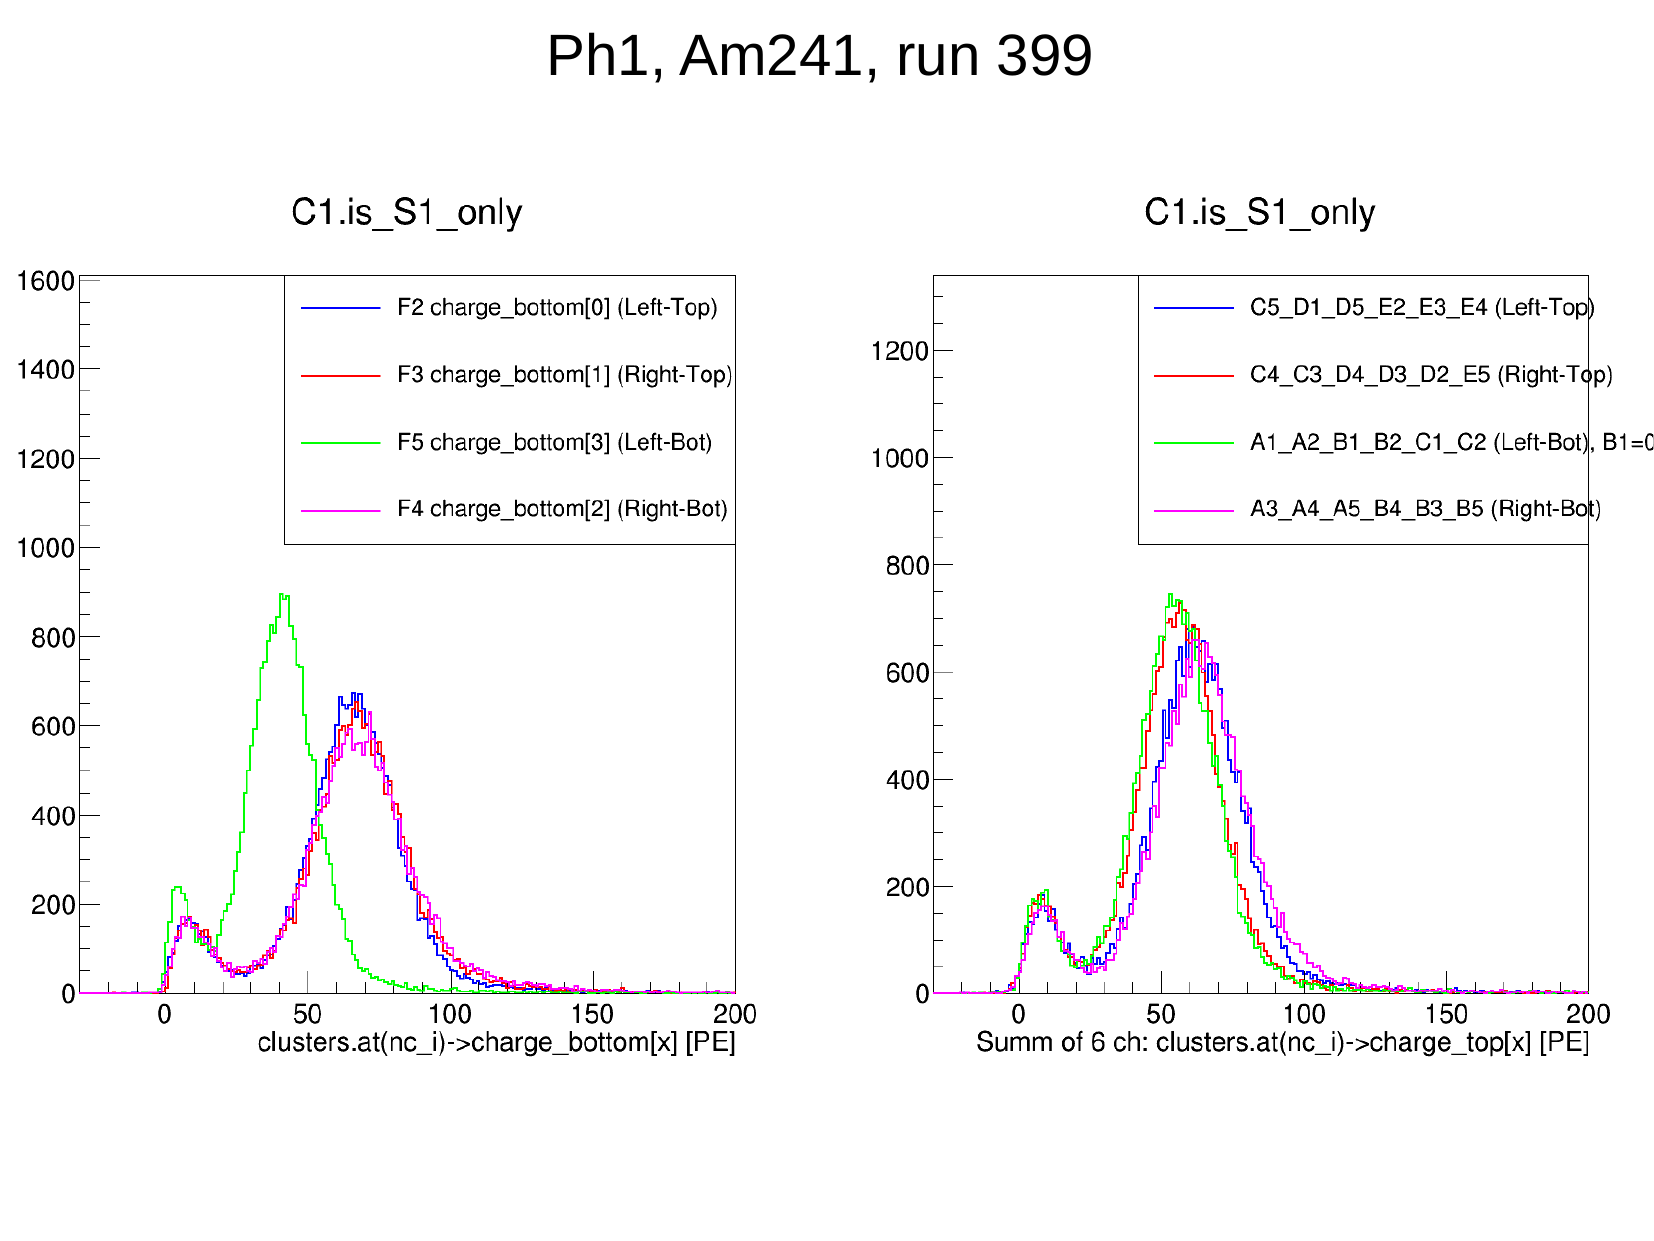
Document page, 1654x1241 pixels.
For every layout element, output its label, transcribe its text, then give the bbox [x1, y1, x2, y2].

picture [6, 182, 1654, 1065]
text_box Ph1, Am241, run 399 [480, 14, 1162, 151]
